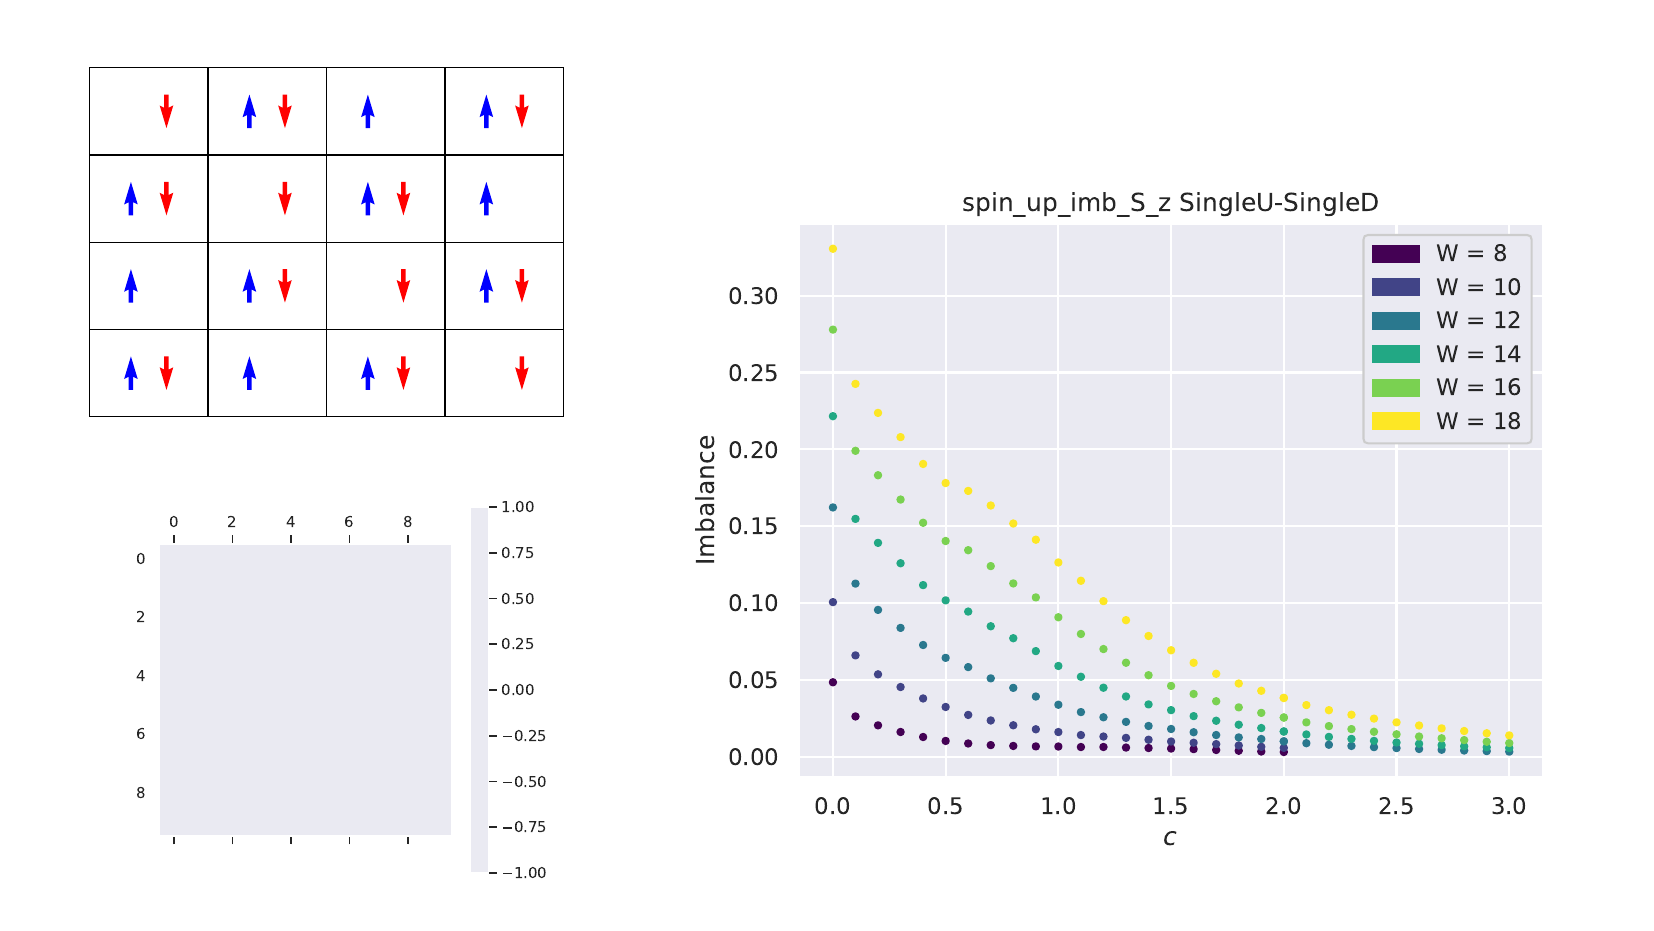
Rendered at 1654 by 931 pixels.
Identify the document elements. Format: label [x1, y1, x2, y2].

picture [679, 136, 1640, 857]
picture [15, 0, 650, 916]
